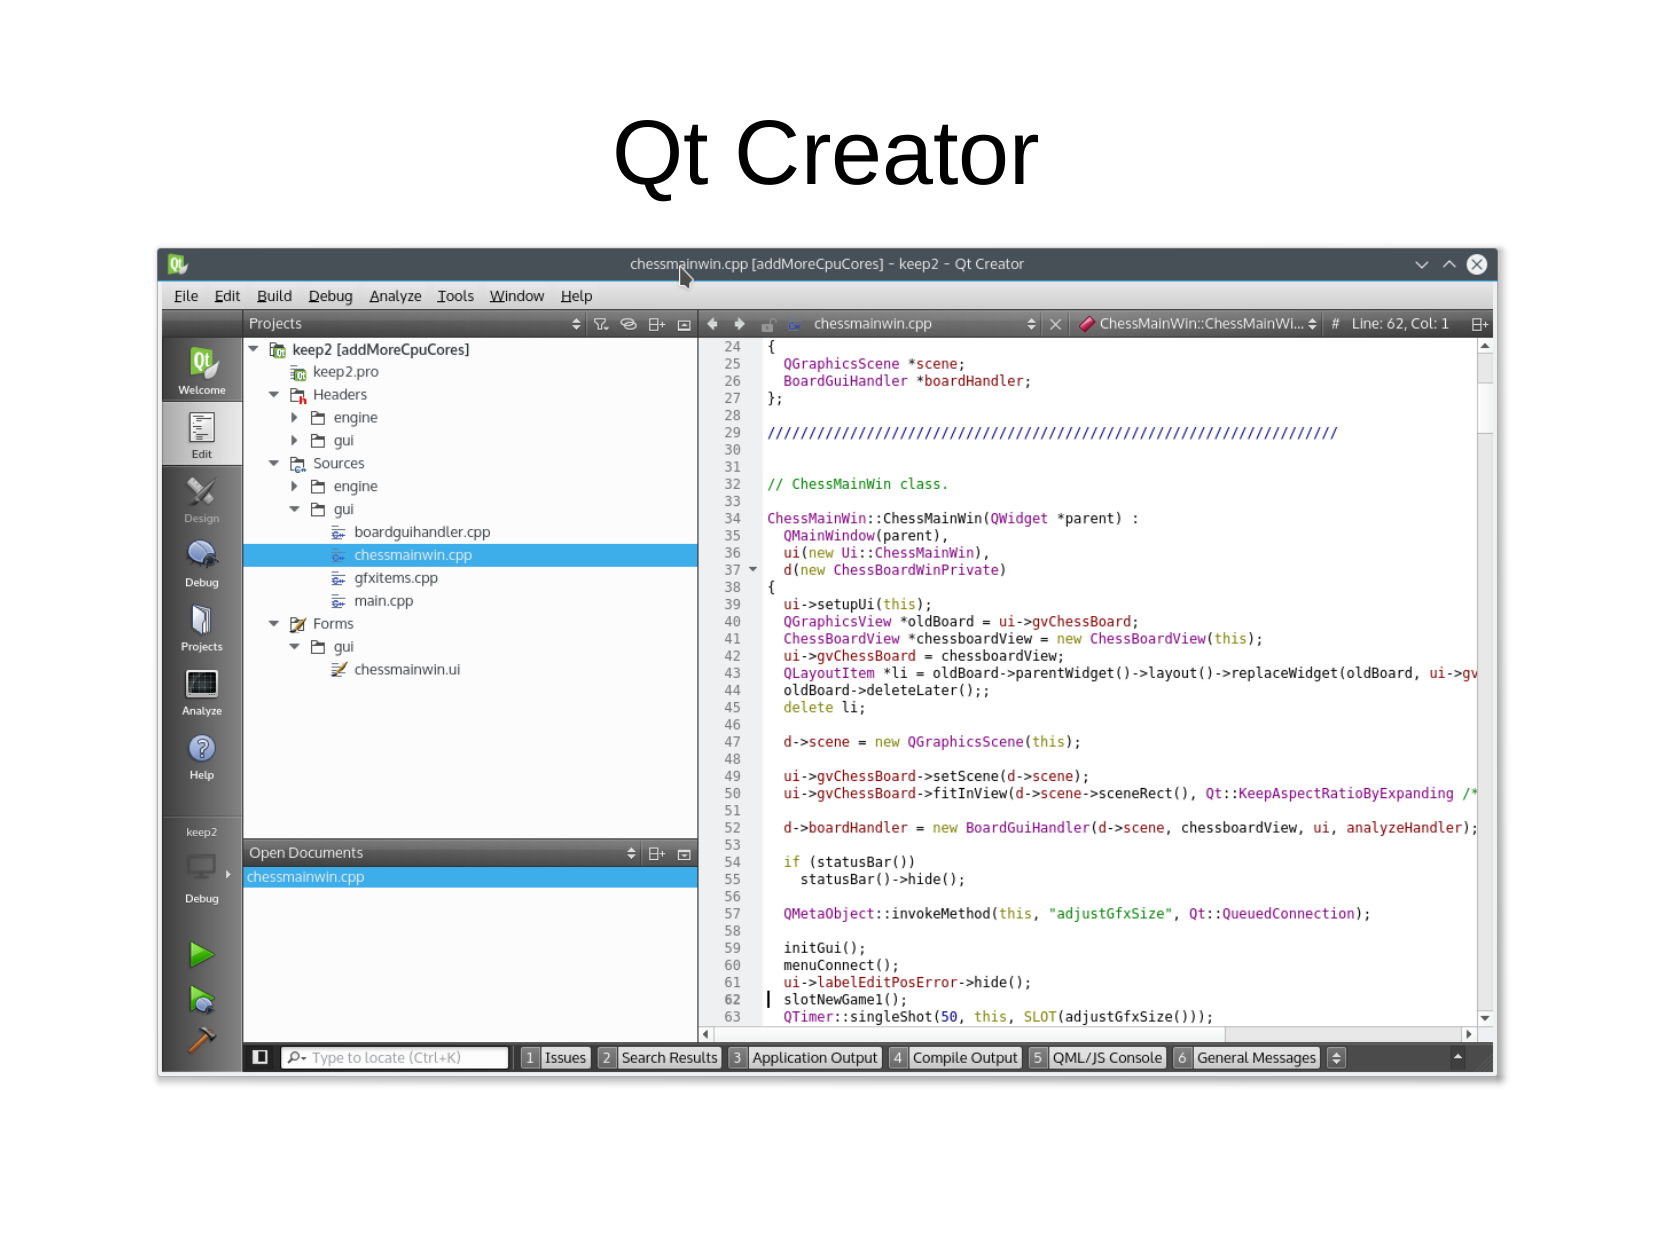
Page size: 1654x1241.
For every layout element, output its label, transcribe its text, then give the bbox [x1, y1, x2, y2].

title Qt Creator [82, 49, 1571, 257]
picture [146, 237, 1516, 1096]
